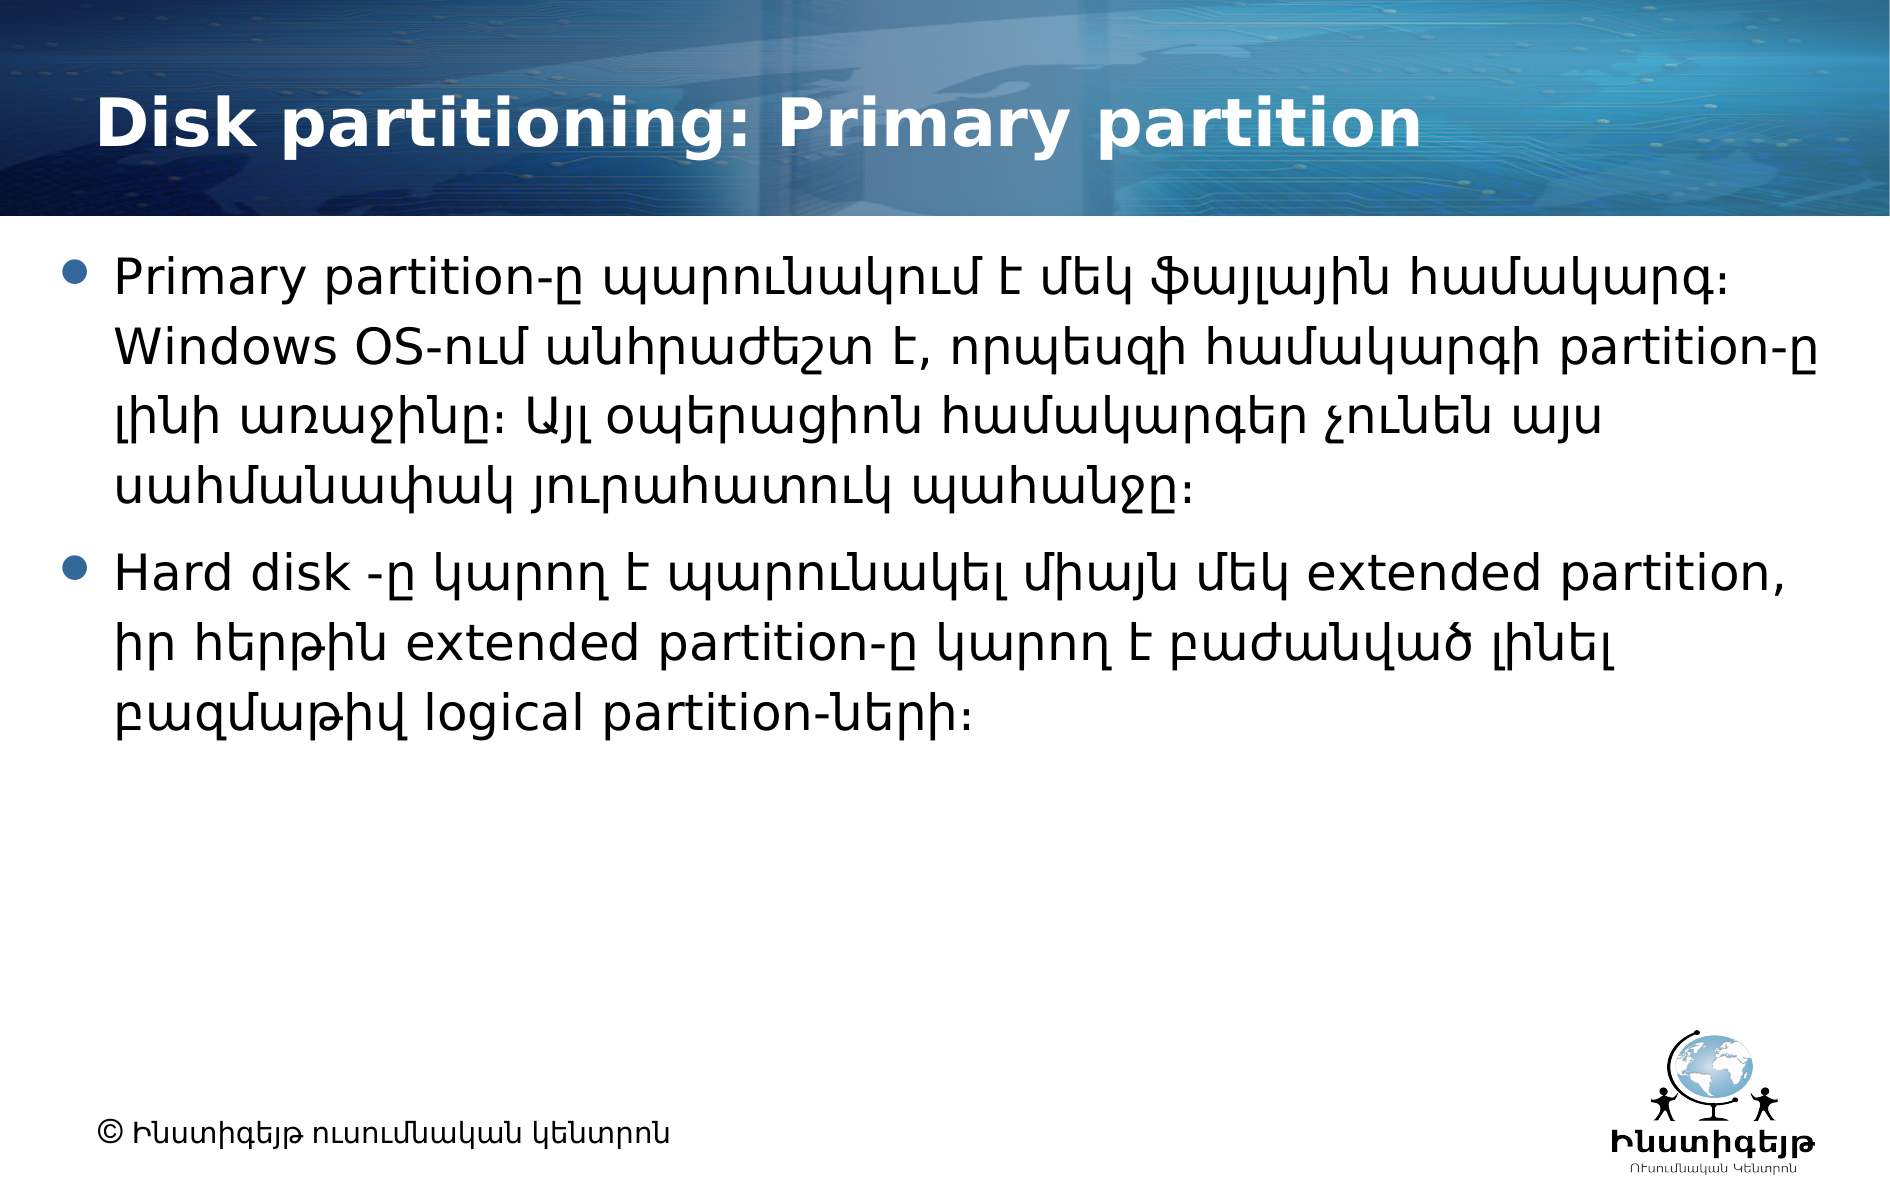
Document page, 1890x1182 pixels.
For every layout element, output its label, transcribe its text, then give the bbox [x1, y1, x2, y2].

picture [1612, 1030, 1815, 1175]
title Disk partitioning: Primary partition [94, 47, 1793, 217]
picture [0, 0, 1890, 216]
list Primary partition-ը պարունակում է մեկ ֆայլային համակարգ։ Windows OS-ում անհրաժեշտ է, որպեսզի համակարգի partition-ը լինի առաջինը։ Այլ օպերացիոն համակարգեր չունեն այս սահմանափակ յուրահատուկ պահանջը։ Hard disk -ը կարող է պարունակել միայն մեկ extended partition, իր հերթին extended partition-ը կարող է բաժանված լինել բազմաթիվ logical partition-ների։ [59, 236, 1831, 1001]
